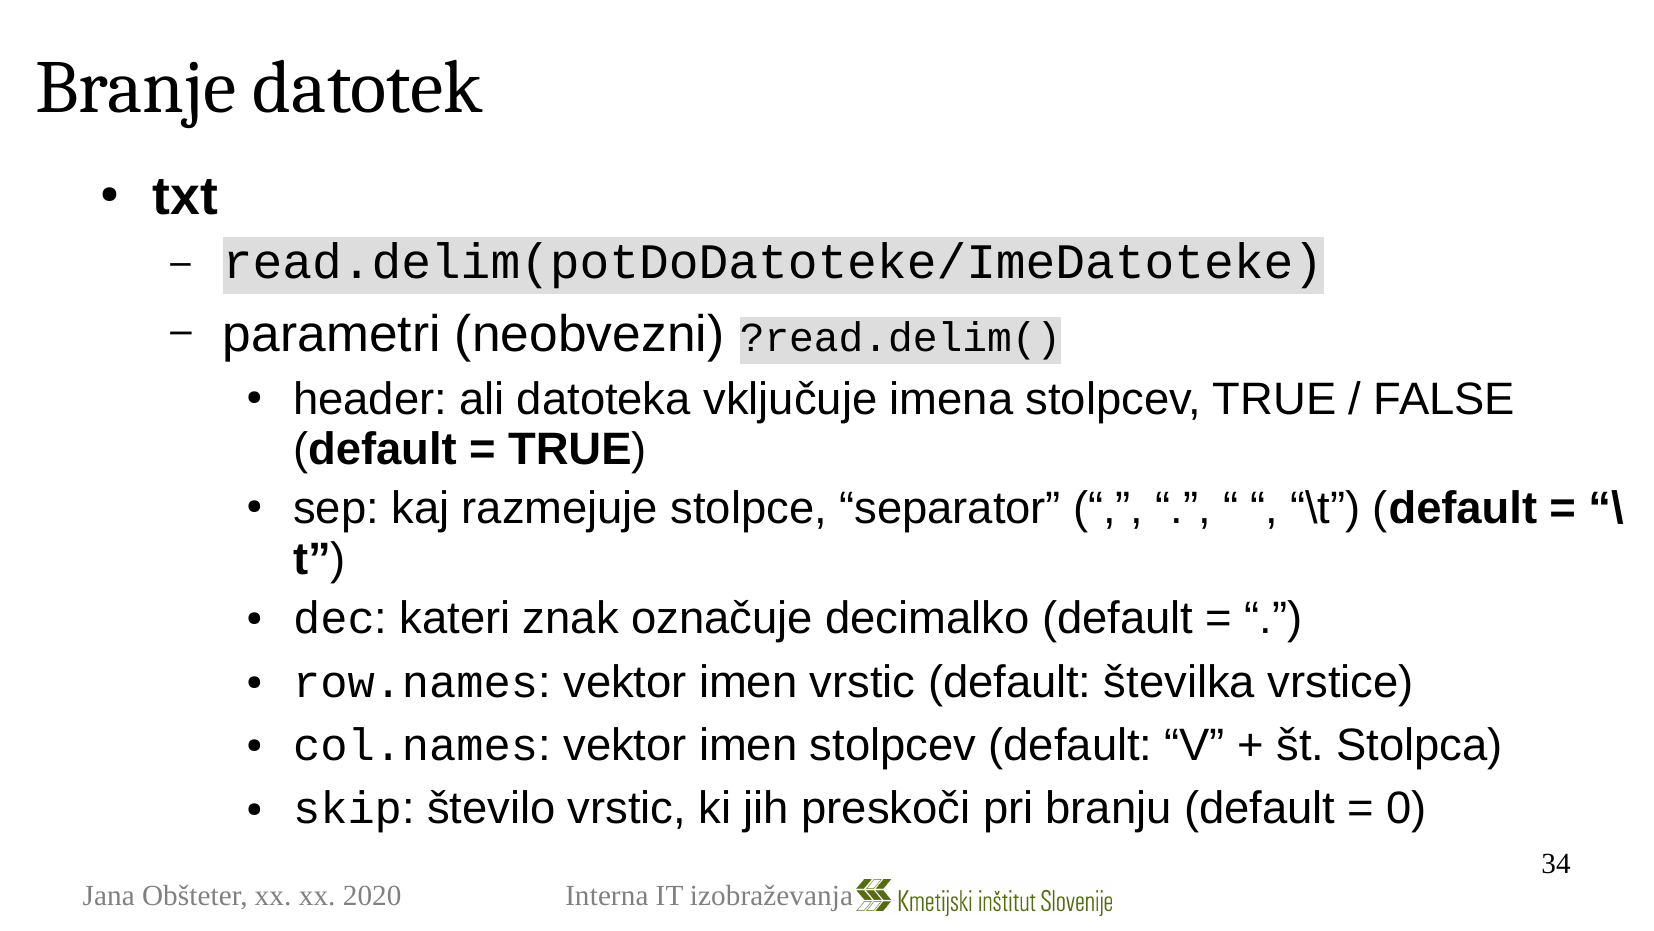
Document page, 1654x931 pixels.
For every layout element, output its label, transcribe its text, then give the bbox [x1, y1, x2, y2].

picture [856, 879, 1112, 916]
title Branje datotek [35, 21, 1524, 154]
list txt read.delim(potDoDatoteke/ImeDatoteke) parametri (neobvezni) ?read.delim() header: ali datoteka vključuje imena stolpcev, TRUE / FALSE (default = TRUE) sep: kaj razmejuje stolpce, “separator” (“,”, “.”, “ “, “\t”) (default = “\t”) dec: kateri znak označuje decimalko (default = “.”) row.names: vektor imen vrstic (default: številka vrstice) col.names: vektor imen stolpcev (default: “V” + št. Stolpca) skip: število vrstic, ki jih preskoči pri branju (default = 0) [82, 165, 1630, 839]
